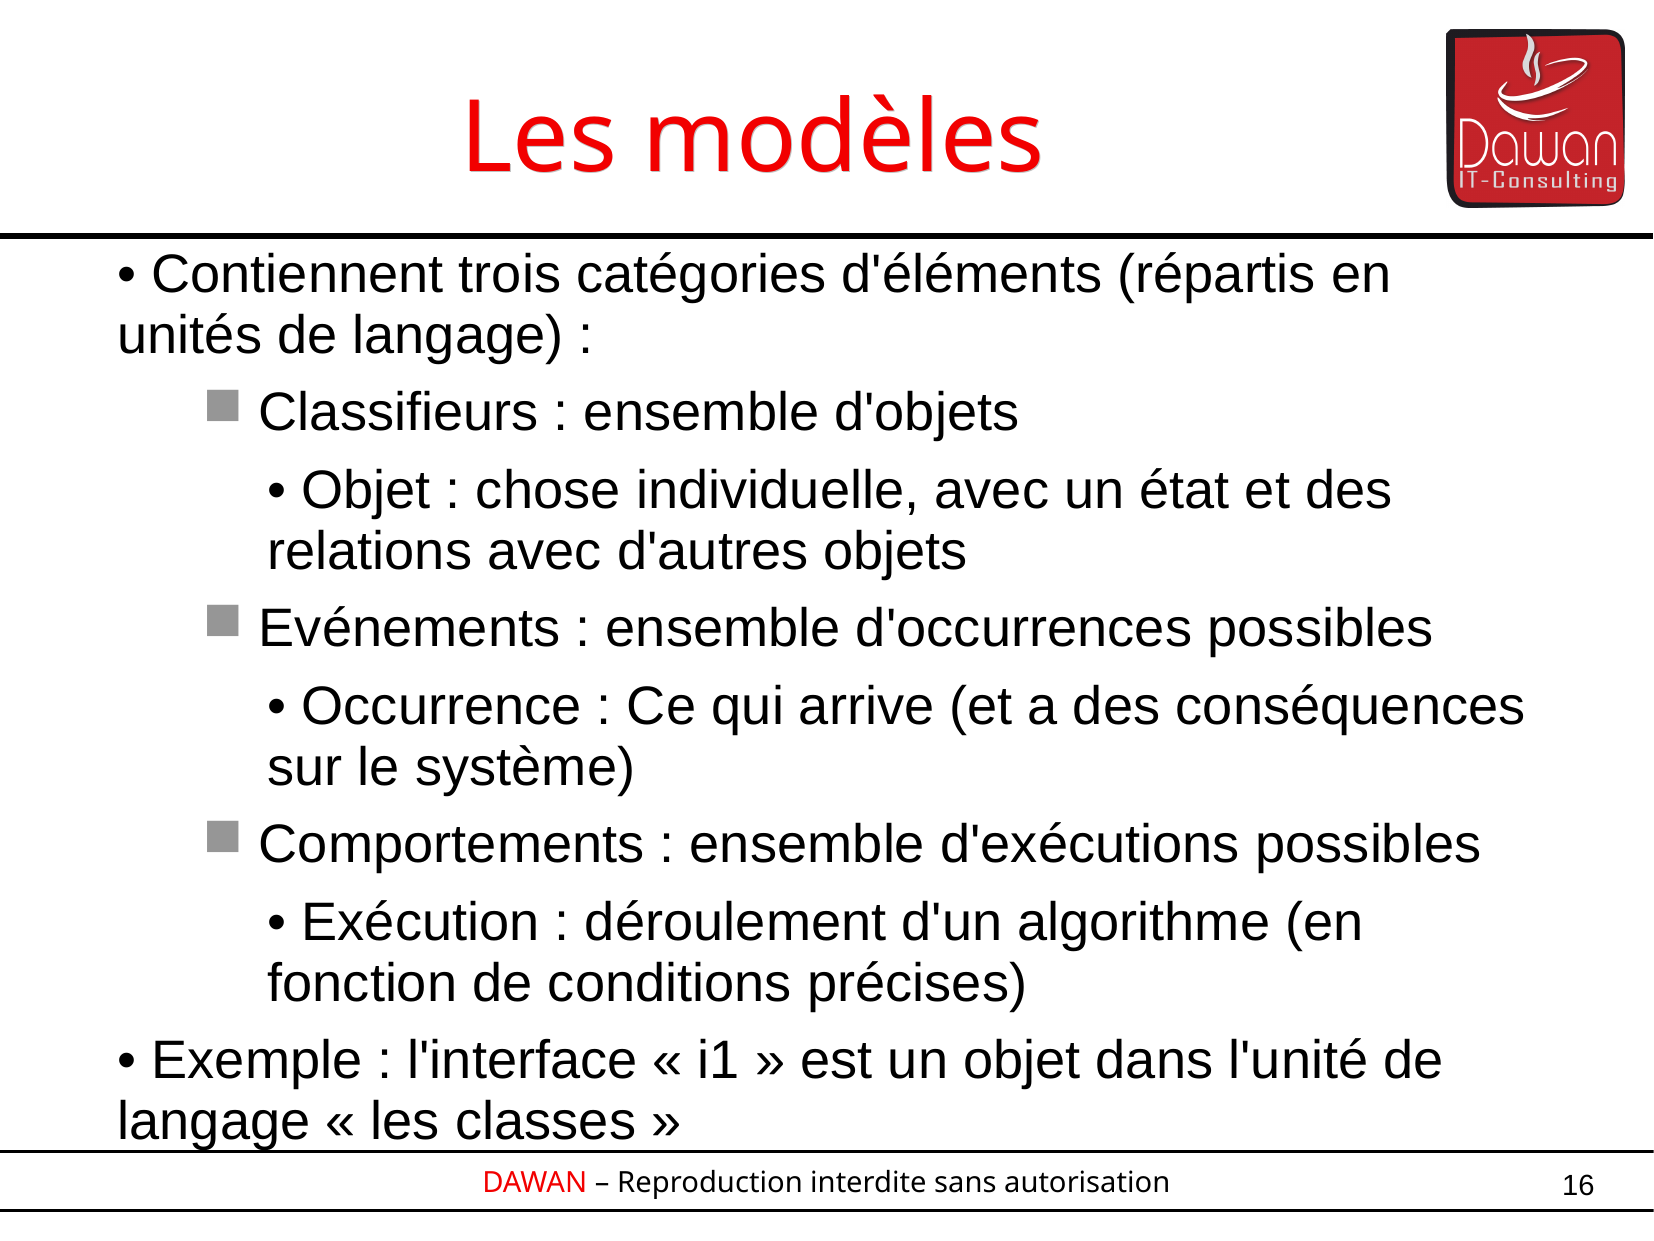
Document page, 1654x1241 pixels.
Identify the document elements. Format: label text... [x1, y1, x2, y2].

picture [1447, 29, 1625, 208]
title Les modèles [59, 29, 1447, 237]
text_box Contiennent trois catégories d'éléments (répartis en unités de langage) : Classifieurs : ensemble d'objets Objet : chose individuelle, avec un état et des relations avec d'autres objets Evénements : ensemble d'occurrences possibles Occurrence : Ce qui arrive (et a des conséquences sur le système) Comportements : ensemble d'exécutions possibles Exécution : déroulement d'un algorithme (en fonction de conditions précises) Exemple : l'interface « i1 » est un objet dans l'unité de langage « les classes » [92, 236, 1554, 1159]
